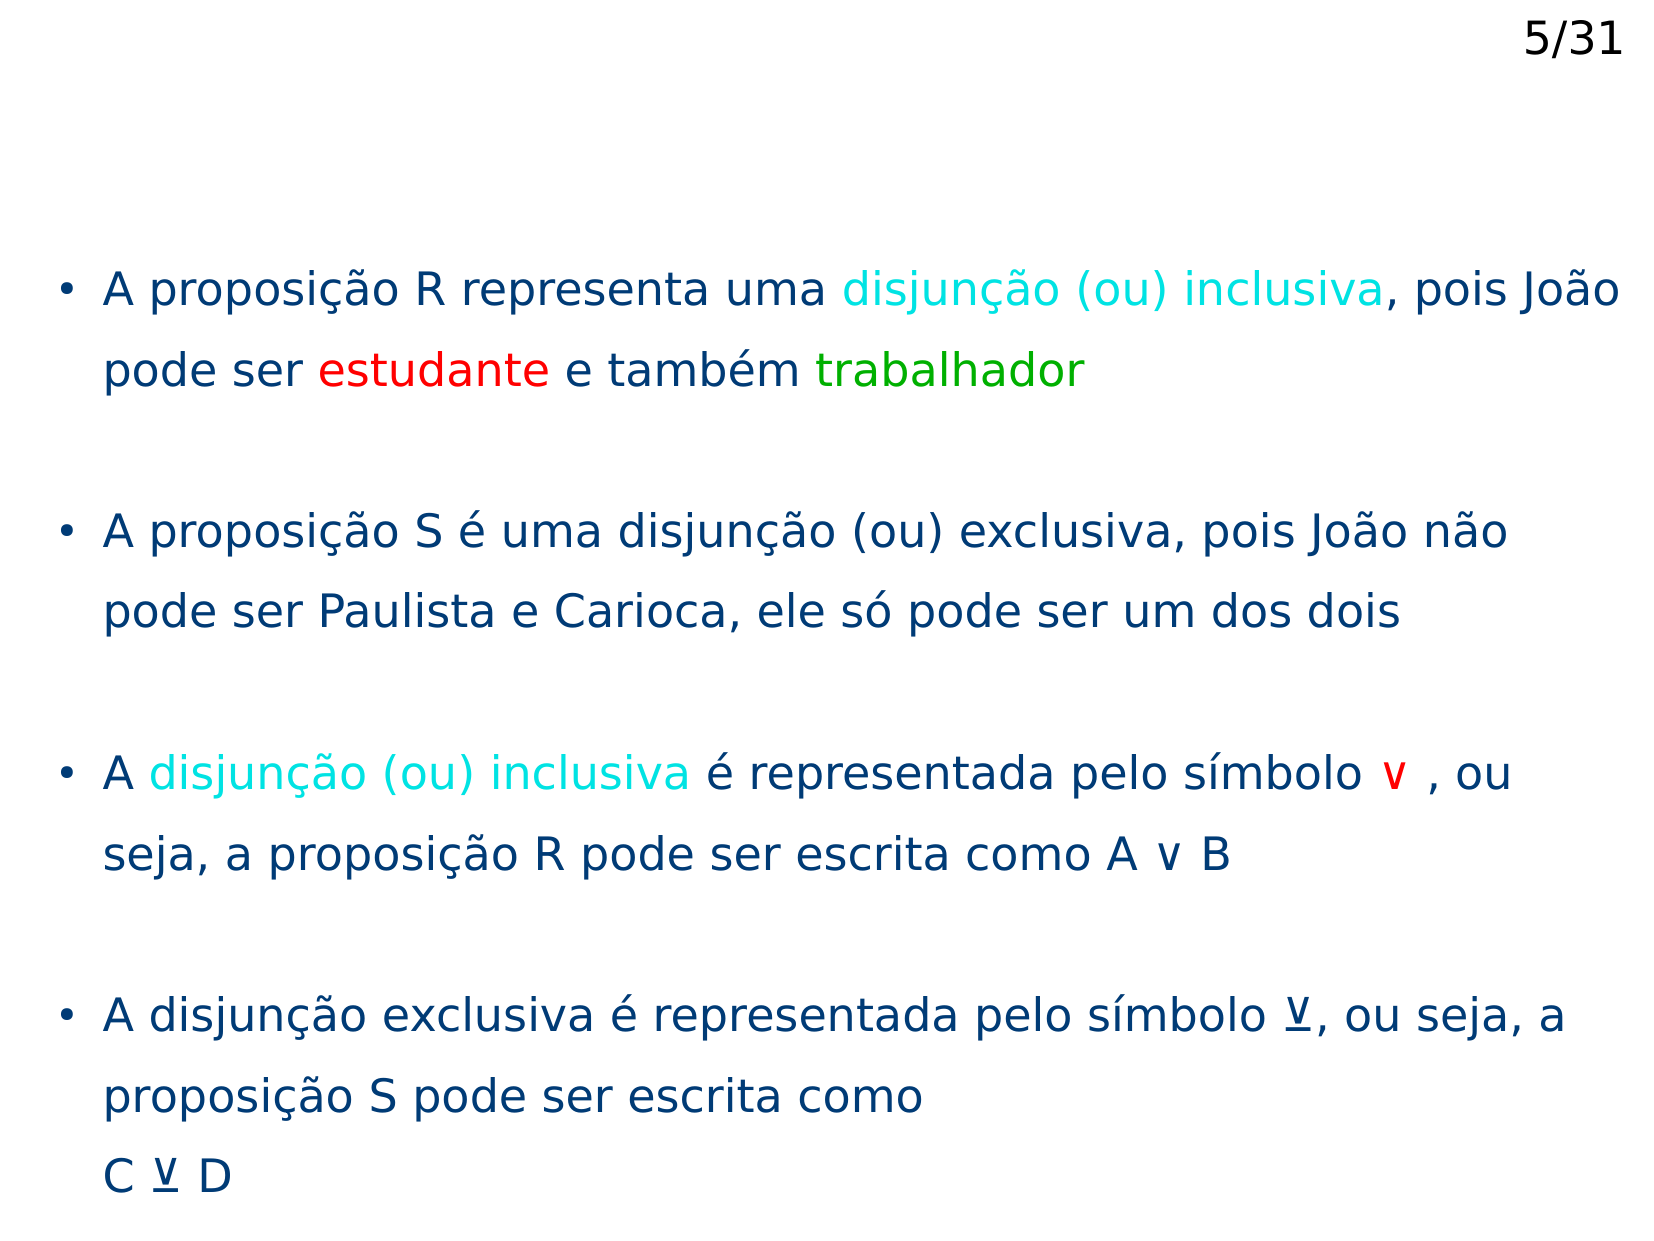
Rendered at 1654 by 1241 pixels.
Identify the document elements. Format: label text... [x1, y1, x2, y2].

list A proposição R representa uma disjunção (ou) inclusiva, pois João pode ser estudante e também trabalhador A proposição S é uma disjunção (ou) exclusiva, pois João não pode ser Paulista e Carioca, ele só pode ser um dos dois A disjunção (ou) inclusiva é representada pelo símbolo ∨ , ou seja, a proposição R pode ser escrita como A ∨ B A disjunção exclusiva é representada pelo símbolo ⊻, ou seja, a proposição S pode ser escrita como C ⊻ D [59, 206, 1625, 1211]
